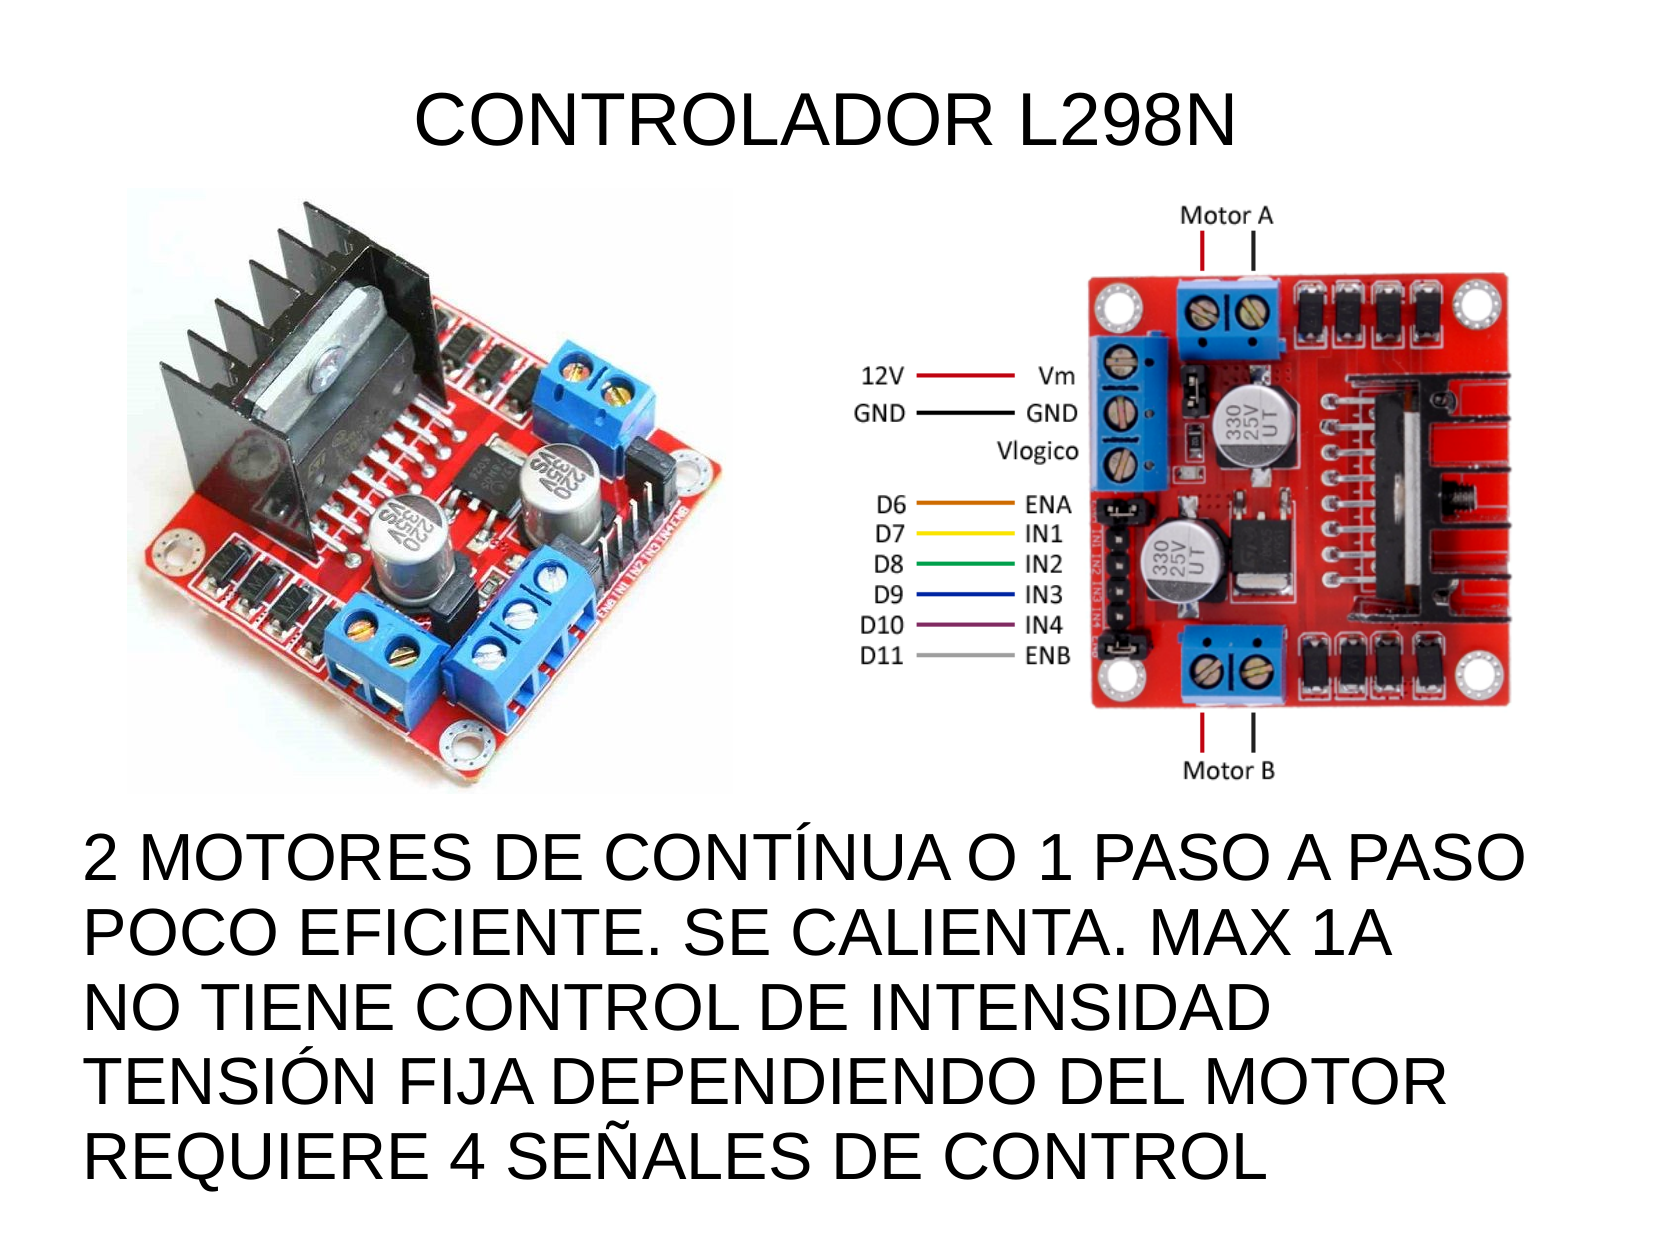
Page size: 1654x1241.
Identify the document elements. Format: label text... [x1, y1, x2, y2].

title CONTROLADOR L298N [82, 49, 1571, 189]
picture [838, 188, 1524, 800]
subtitle 2 MOTORES DE CONTÍNUA O 1 PASO A PASO POCO EFICIENTE. SE CALIENTA. MAX 1A NO TIENE CONTROL DE INTENSIDAD TENSIÓN FIJA DEPENDIENDO DEL MOTOR REQUIERE 4 SEÑALES DE CONTROL [82, 820, 1571, 1195]
picture [127, 188, 733, 794]
